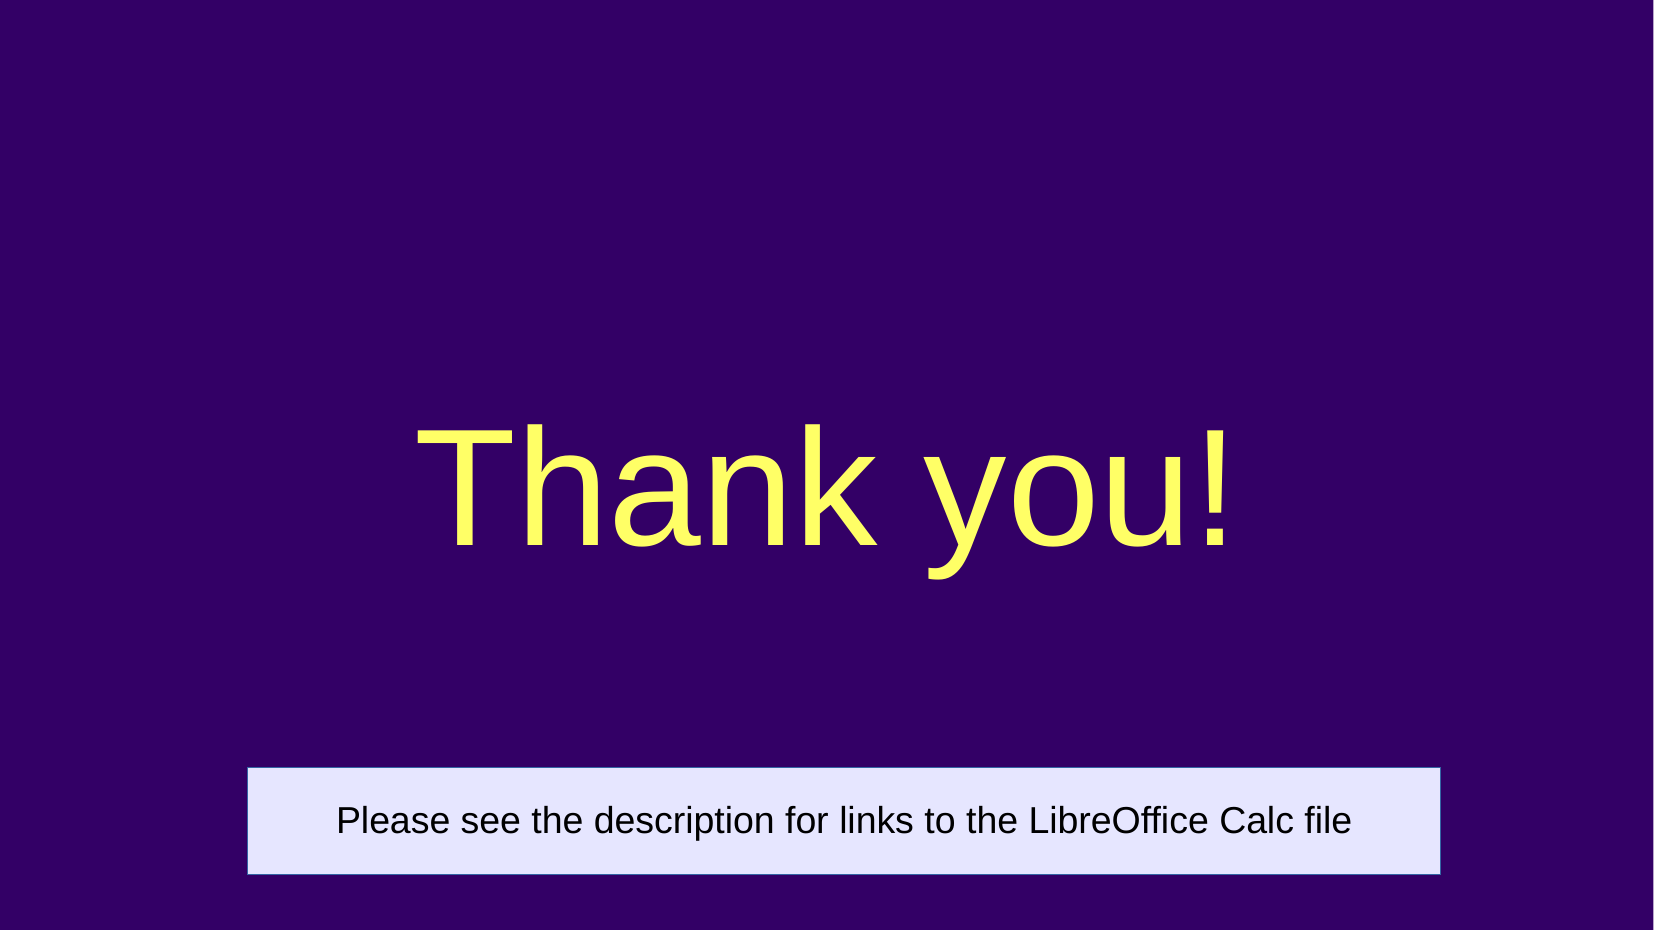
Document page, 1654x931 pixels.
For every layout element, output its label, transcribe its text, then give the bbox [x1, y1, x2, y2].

text_box Thank you! [82, 217, 1571, 758]
text_box Please see the description for links to the LibreOffice Calc file [247, 767, 1441, 875]
